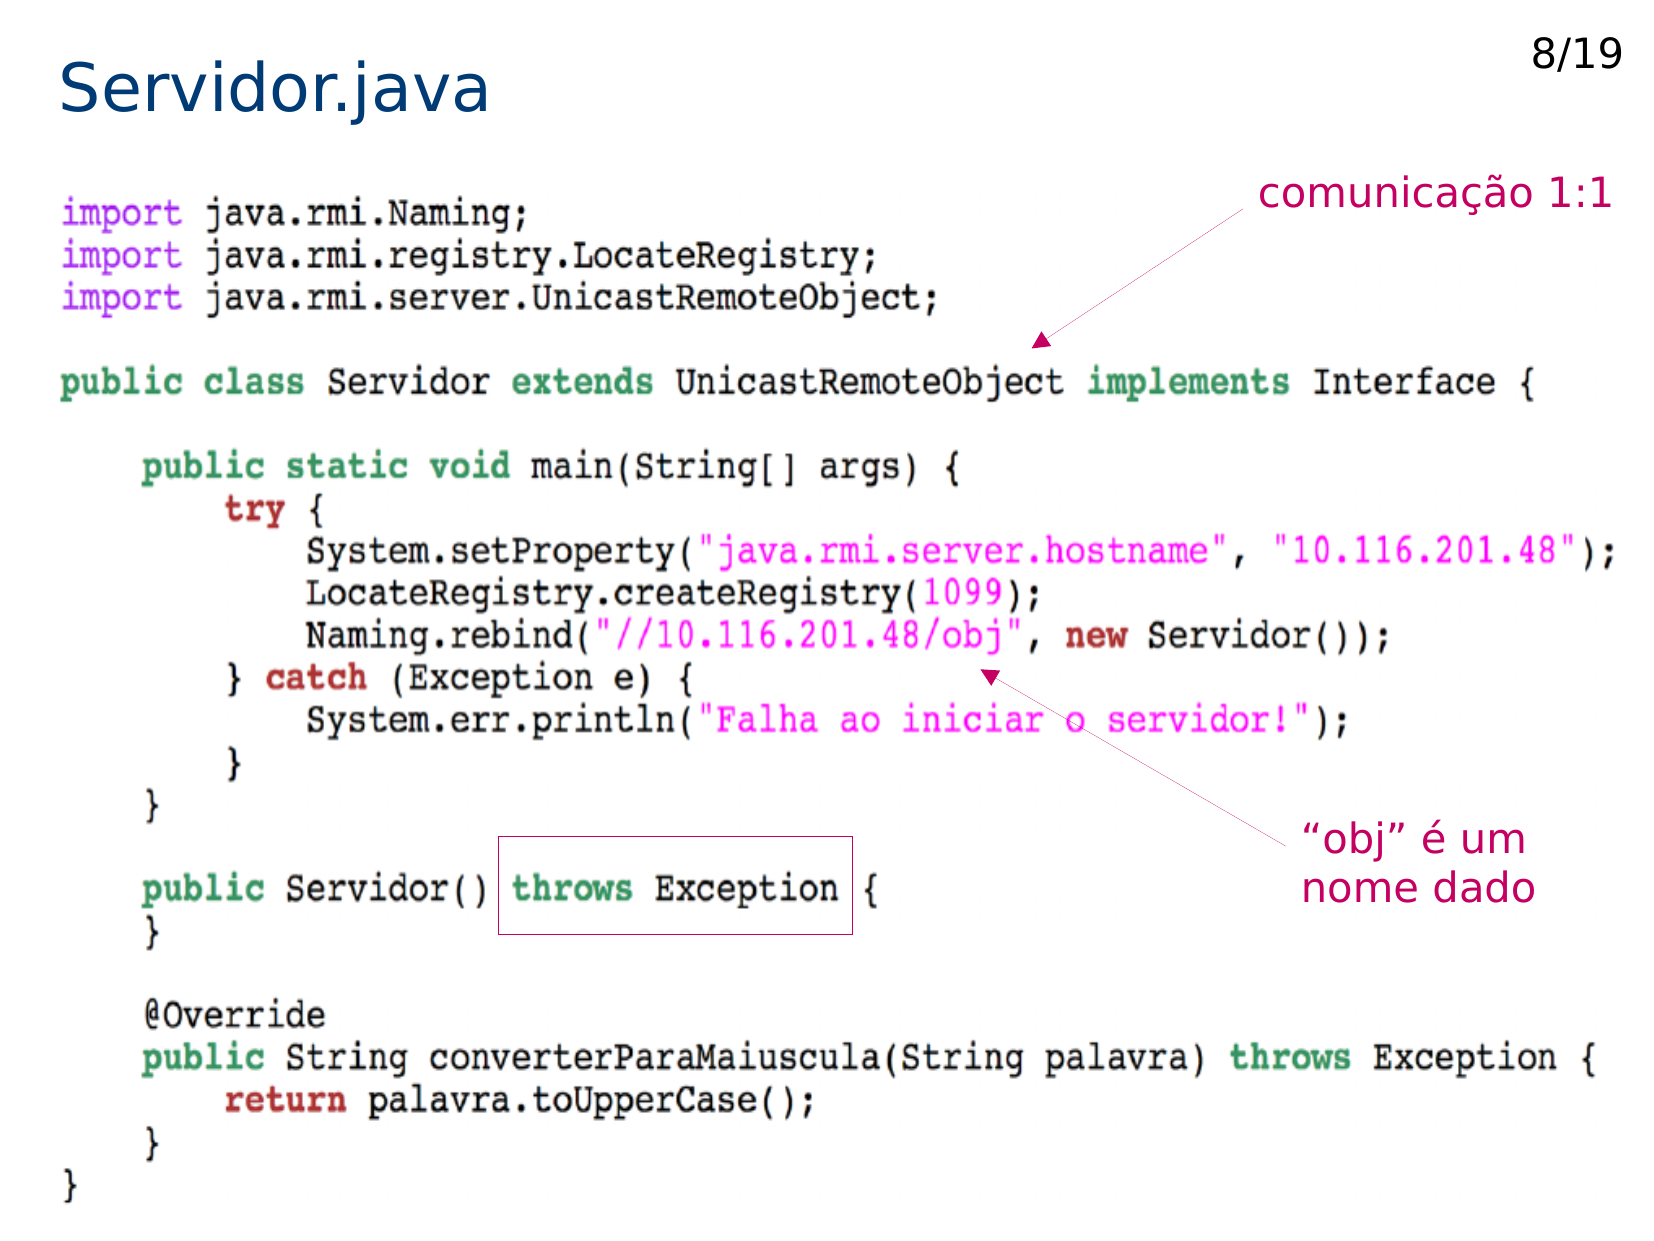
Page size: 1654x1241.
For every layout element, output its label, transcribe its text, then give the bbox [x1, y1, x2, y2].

text_box comunicação 1:1 [1243, 161, 1646, 244]
title Servidor.java [59, 29, 1506, 148]
picture [59, 190, 1623, 1211]
text_box “obj” é um nome dado [1285, 807, 1625, 956]
